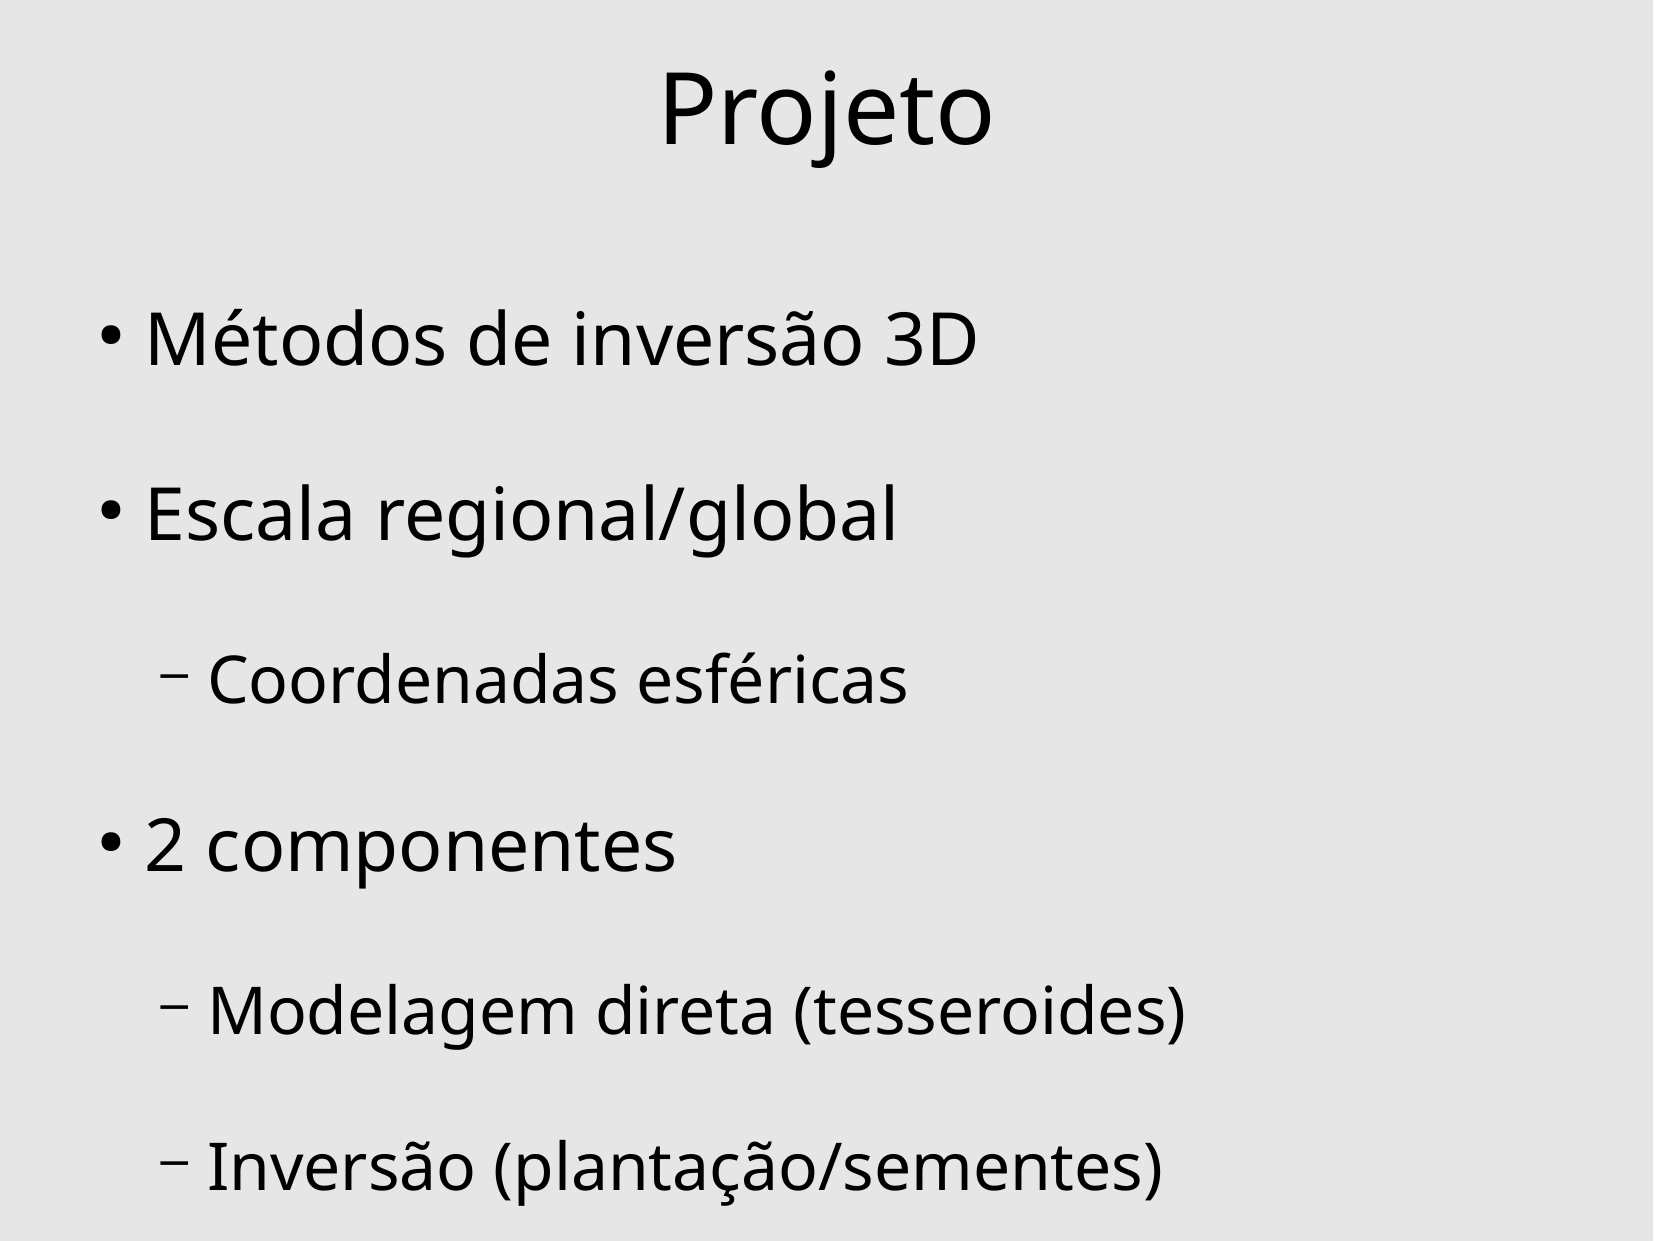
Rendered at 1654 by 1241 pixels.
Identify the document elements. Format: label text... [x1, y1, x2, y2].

title Projeto [82, 2, 1571, 210]
list Métodos de inversão 3D Escala regional/global Coordenadas esféricas 2 componentes Modelagem direta (tesseroides) Inversão (plantação/sementes) [82, 237, 1538, 1216]
